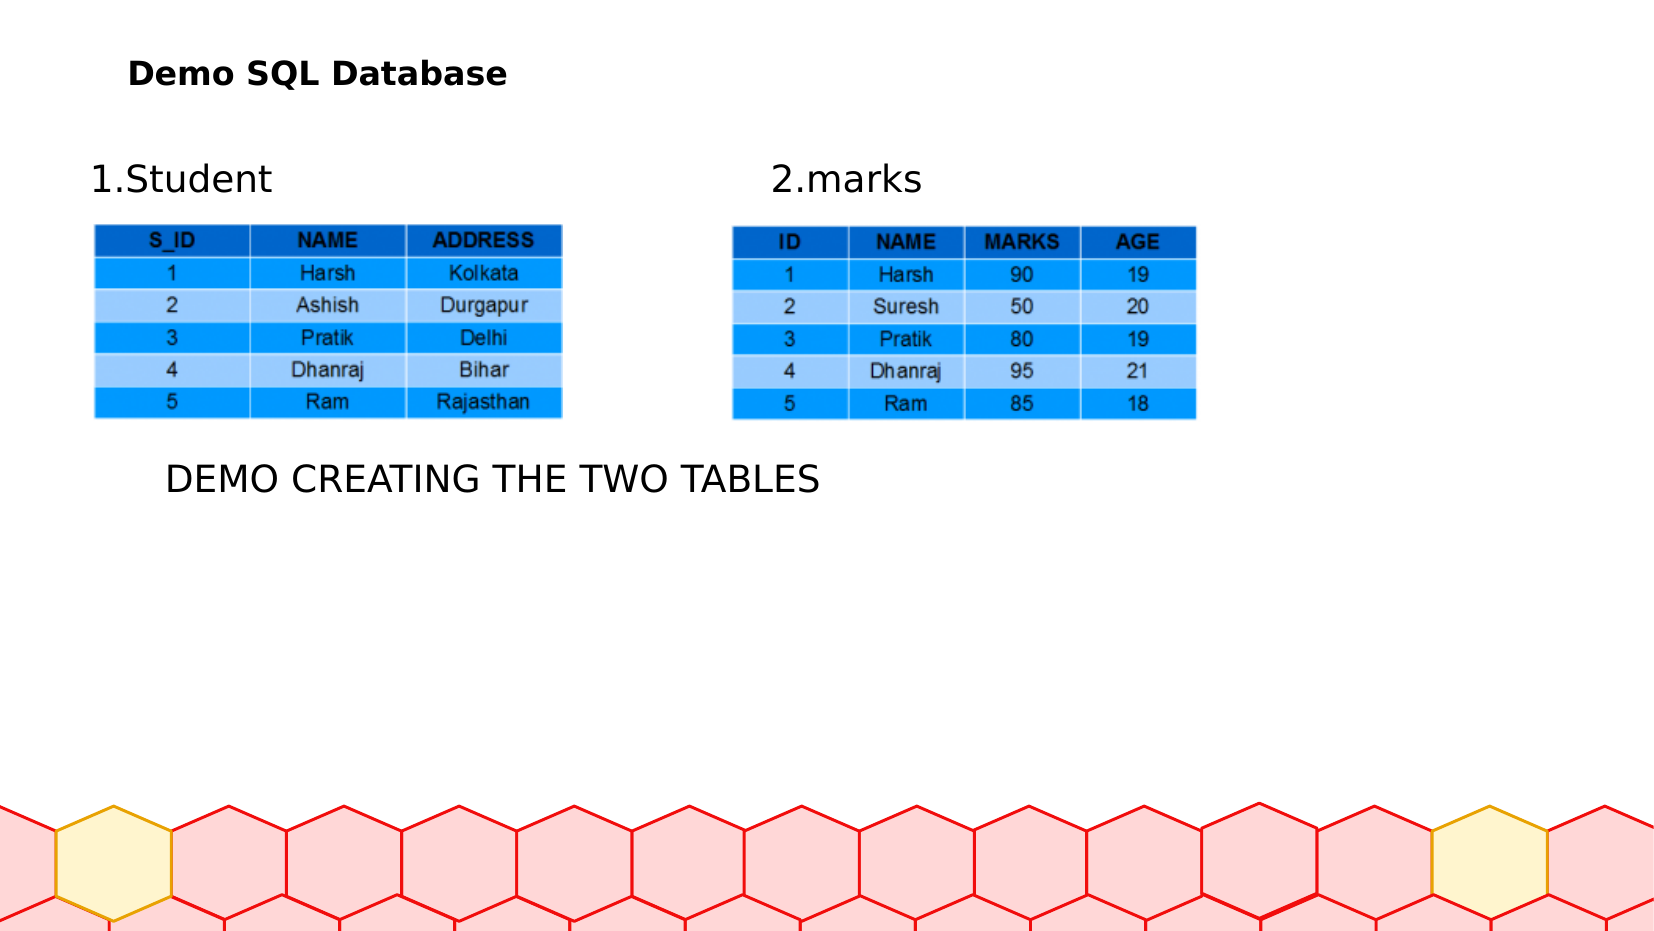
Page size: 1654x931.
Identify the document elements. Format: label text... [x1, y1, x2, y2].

picture [93, 224, 563, 421]
picture [731, 224, 1201, 422]
text_box 2.marks [755, 150, 938, 209]
text_box 1.Student [75, 150, 338, 296]
text_box DEMO CREATING THE TWO TABLES [150, 450, 1388, 552]
text_box Demo SQL Database [112, 47, 524, 151]
